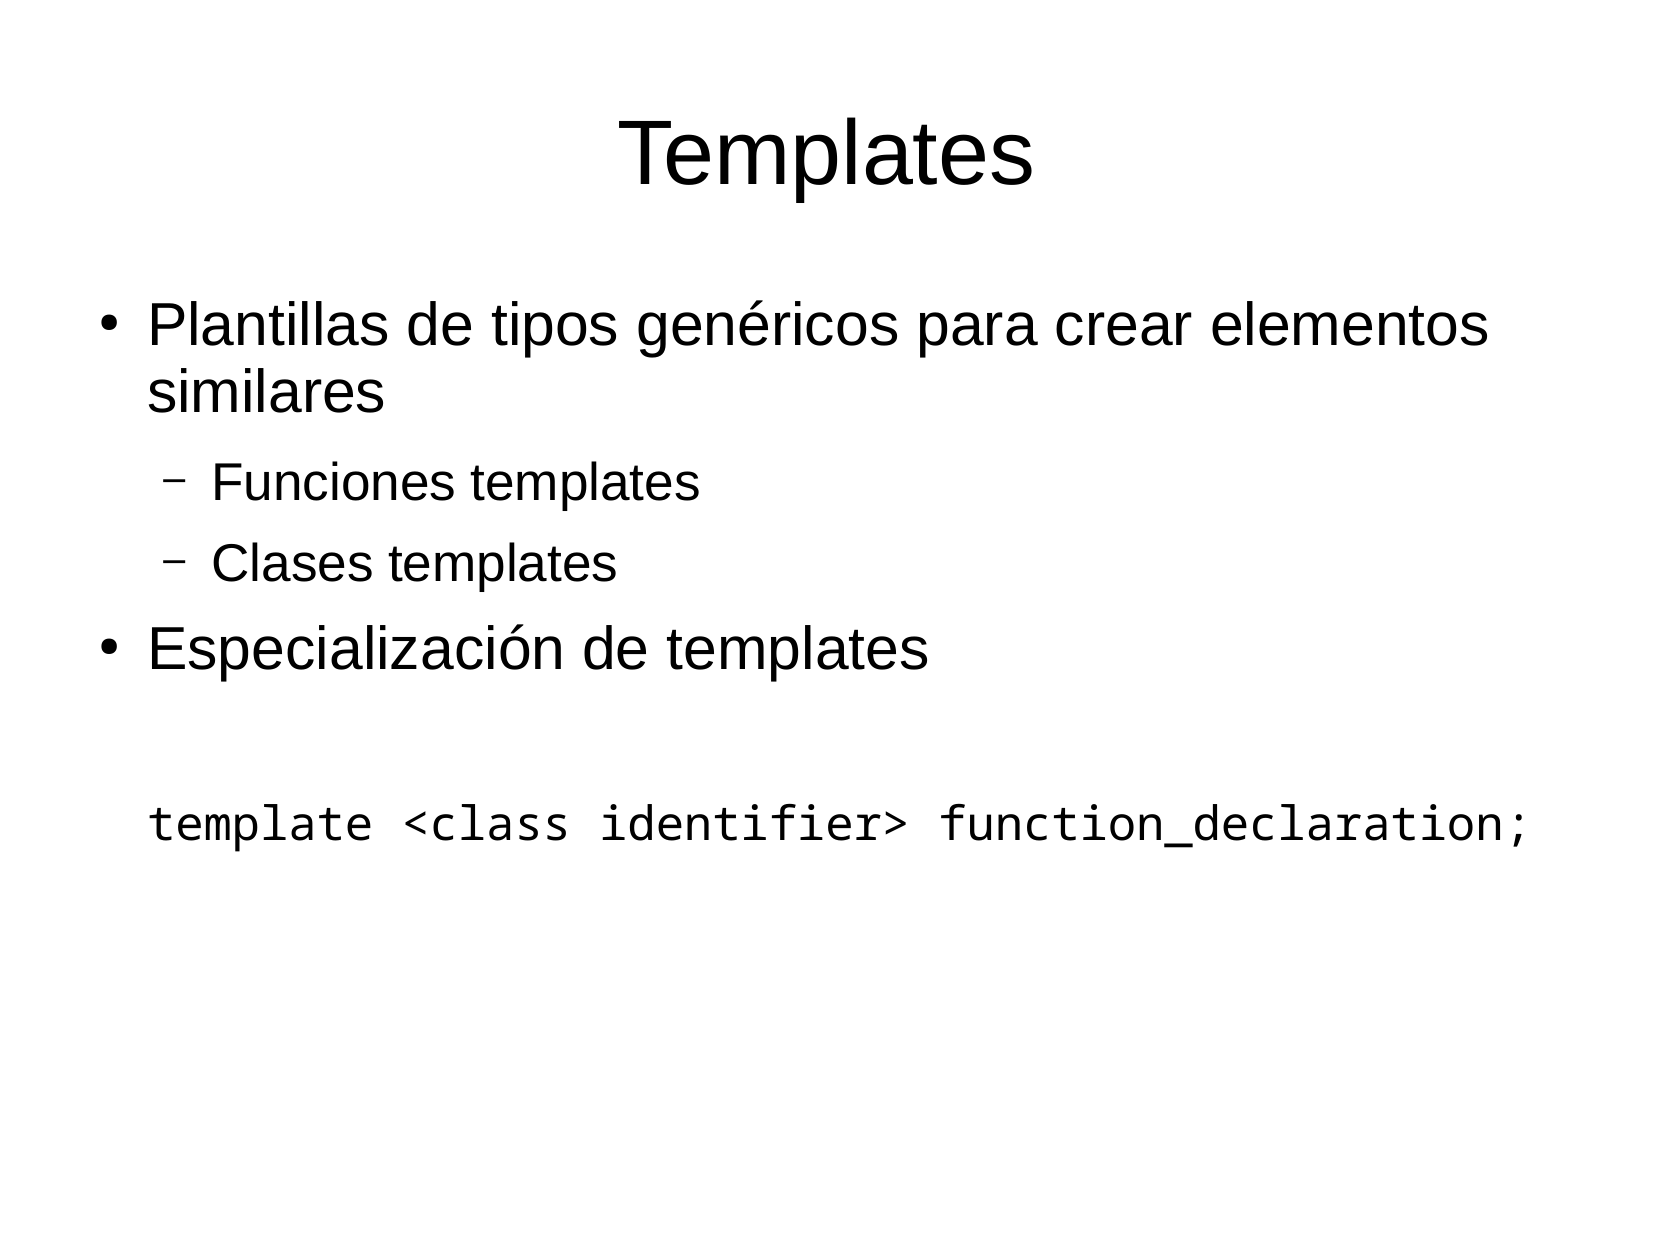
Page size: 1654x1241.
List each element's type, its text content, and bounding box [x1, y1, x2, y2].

list Plantillas de tipos genéricos para crear elementos similares Funciones templates Clases templates Especialización de templates template <class identifier> function_declaration; [82, 290, 1571, 1010]
title Templates [82, 49, 1571, 257]
